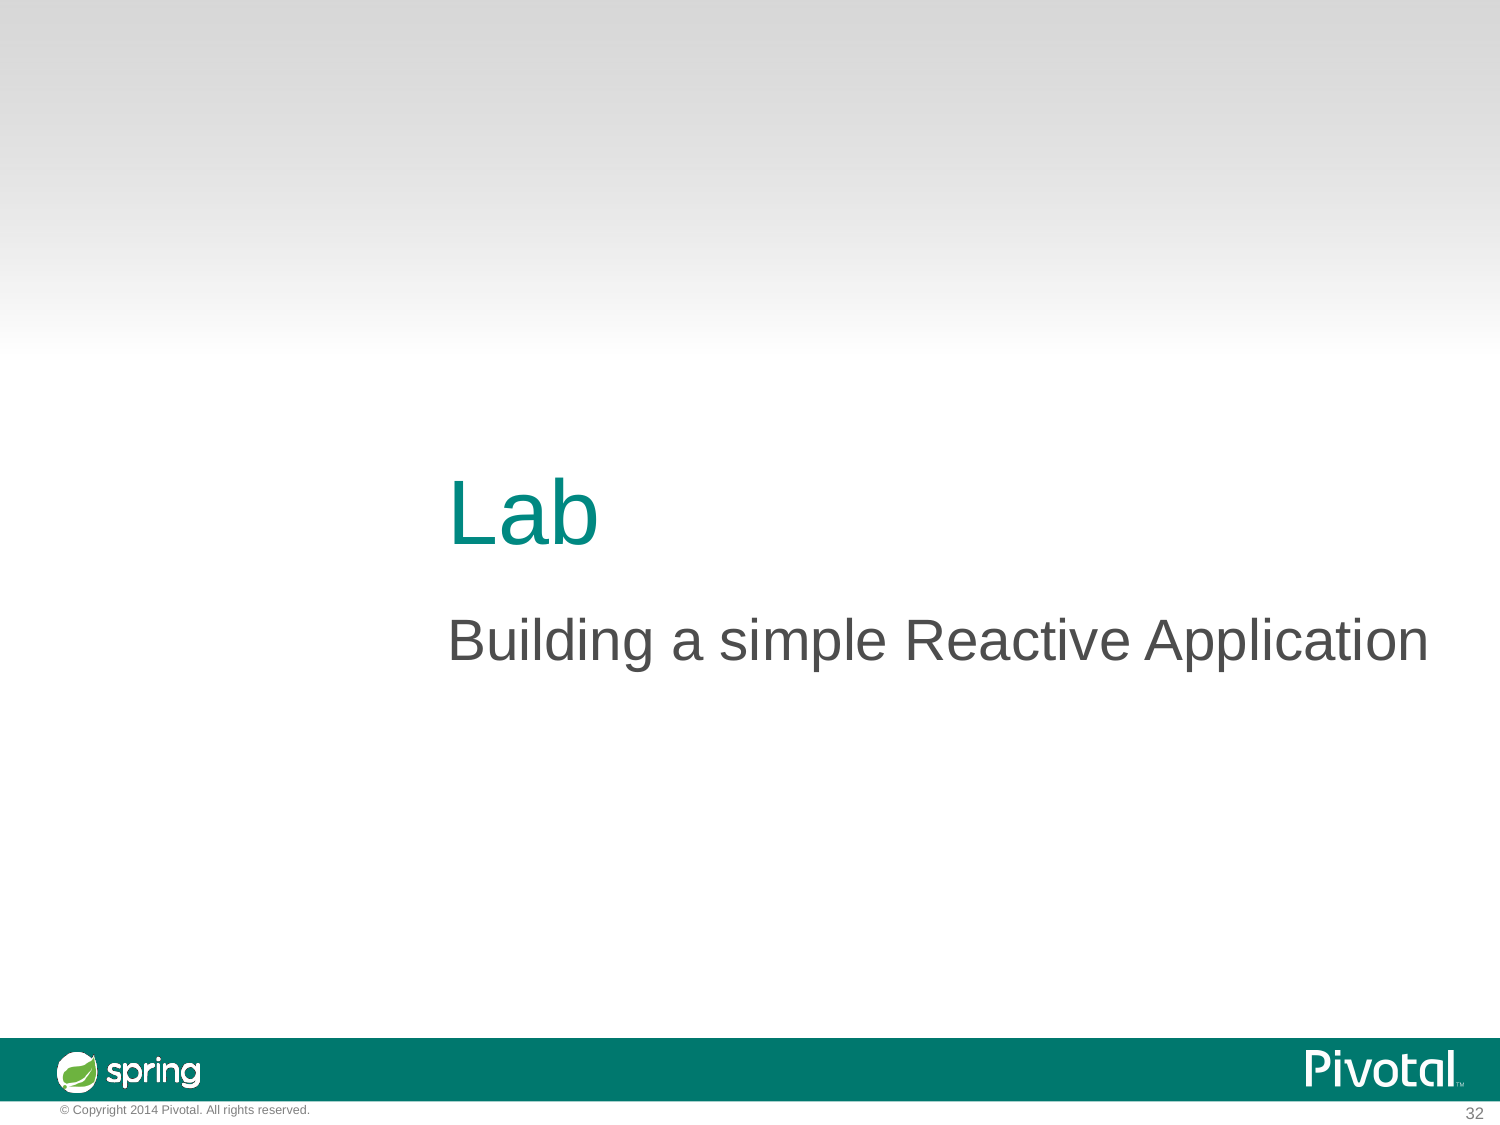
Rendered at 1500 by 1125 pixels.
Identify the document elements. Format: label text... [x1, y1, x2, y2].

picture [1306, 1050, 1464, 1087]
title Lab [447, 454, 1440, 565]
text_box Building a simple Reactive Application [447, 602, 1440, 914]
picture [32, 1041, 210, 1103]
